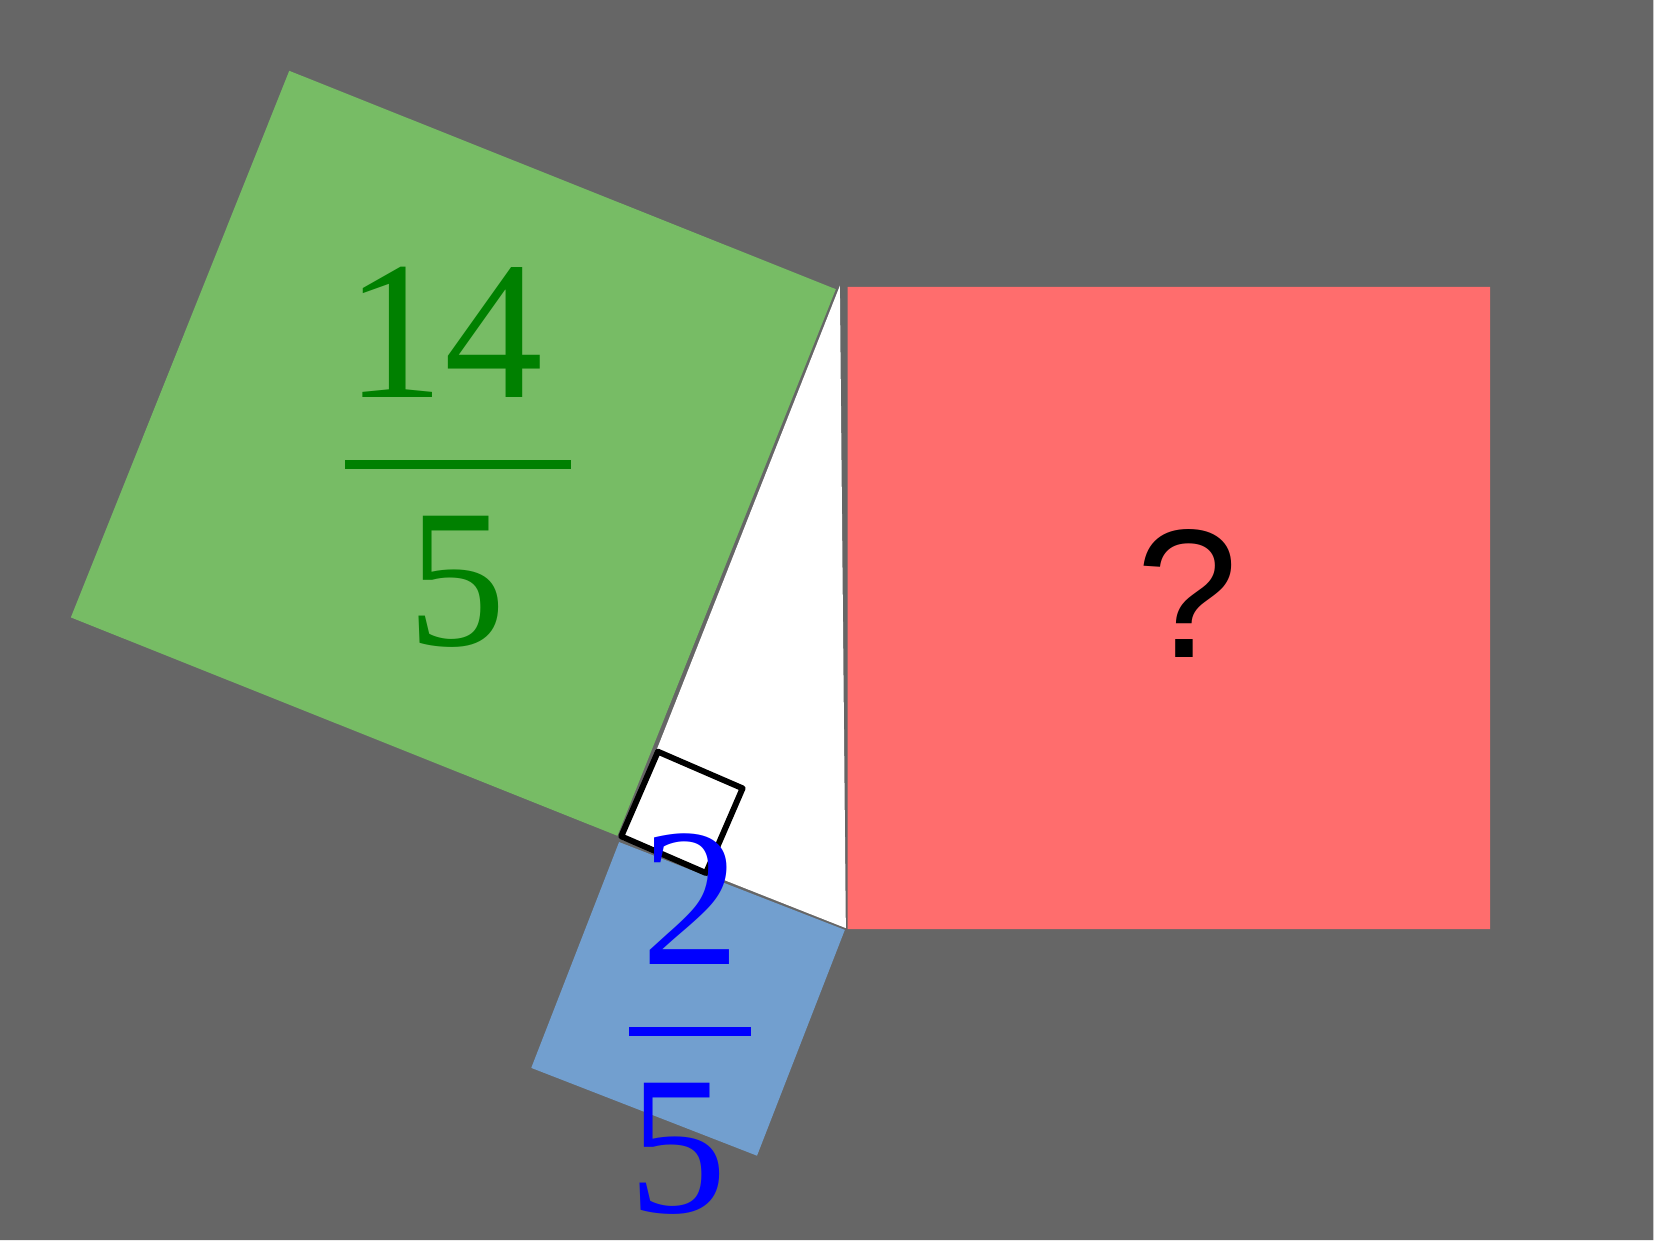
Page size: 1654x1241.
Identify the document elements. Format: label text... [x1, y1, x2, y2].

text_box [0, 0, 1654, 1241]
chart [566, 791, 804, 1241]
chart [283, 224, 623, 694]
text_box ? [1122, 484, 1385, 790]
text_box [645, 757, 738, 791]
